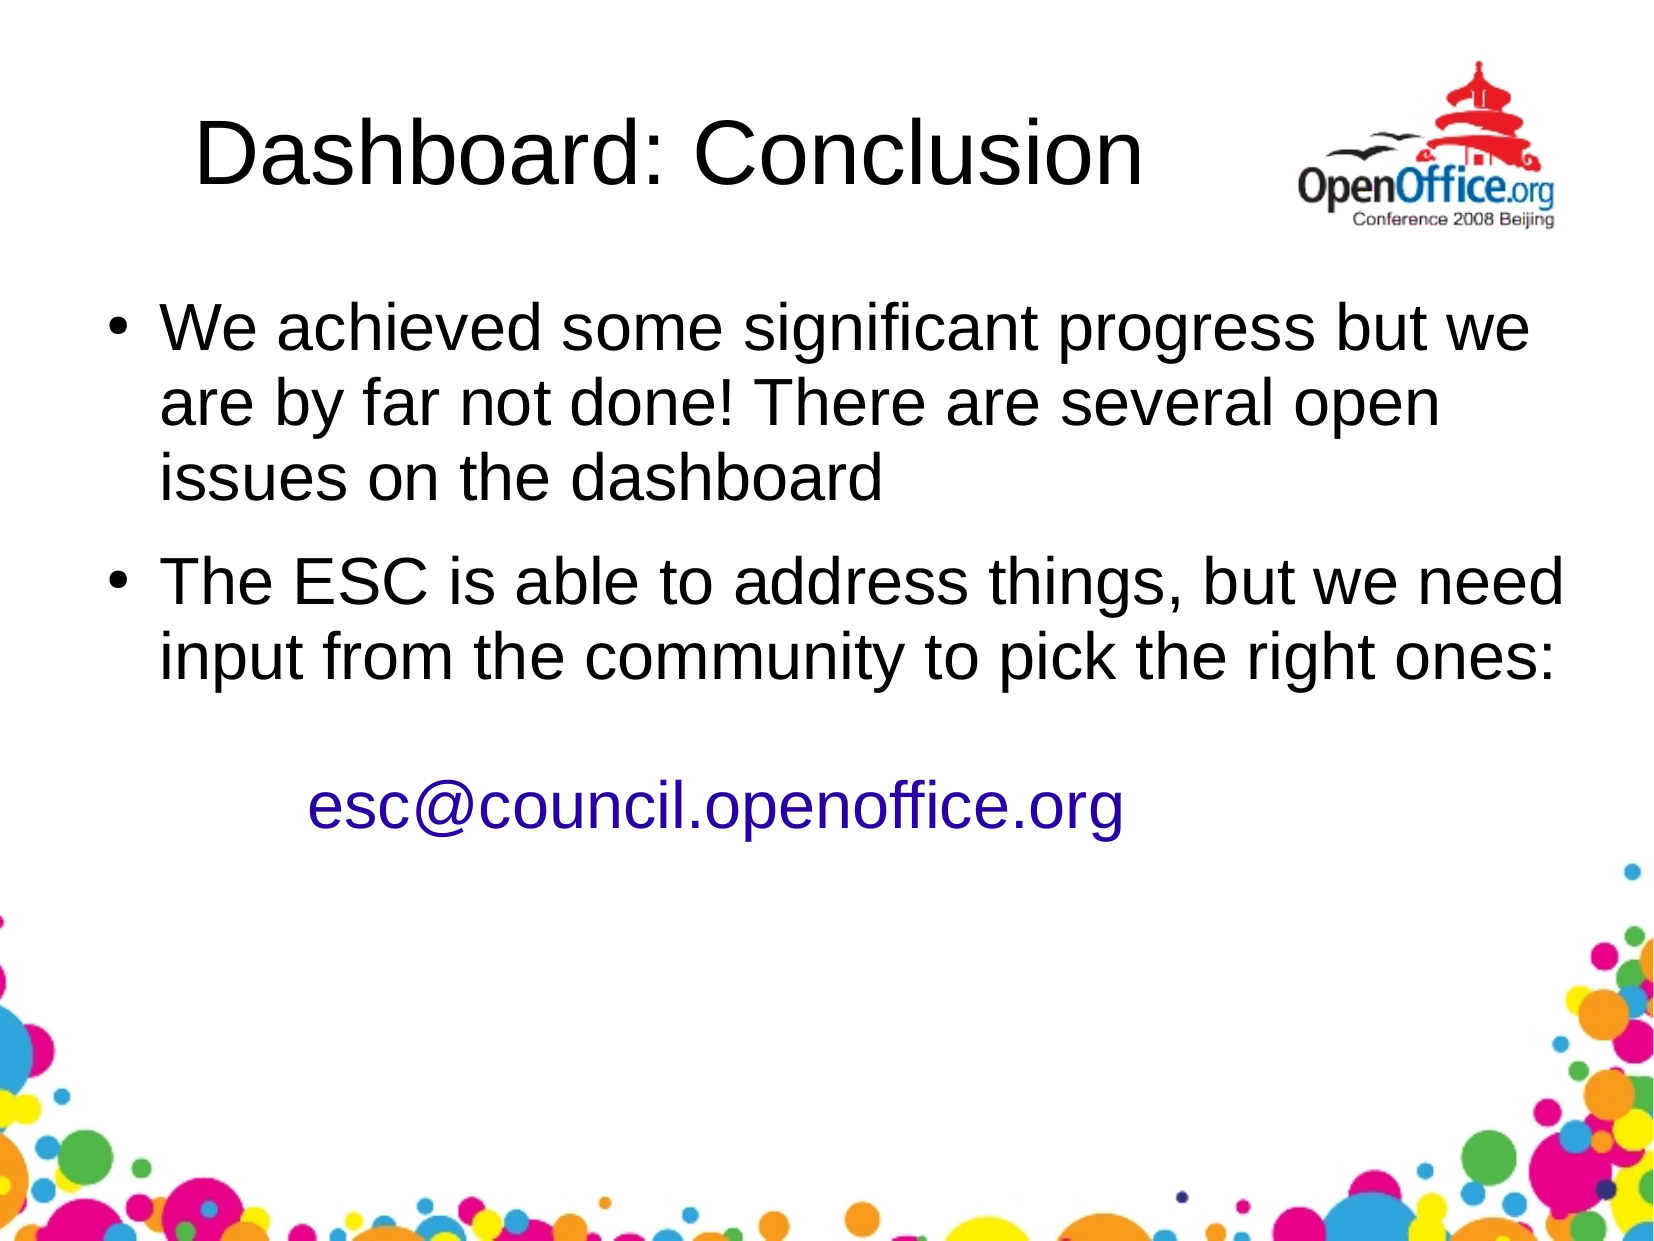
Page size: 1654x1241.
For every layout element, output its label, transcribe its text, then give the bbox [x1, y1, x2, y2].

list We achieved some significant progress but we are by far not done! There are several open issues on the dashboard The ESC is able to address things, but we need input from the community to pick the right ones: esc@council.openoffice.org [88, 290, 1577, 937]
title Dashboard: Conclusion [82, 49, 1258, 257]
picture [0, 810, 1654, 1241]
picture [1285, 51, 1569, 250]
